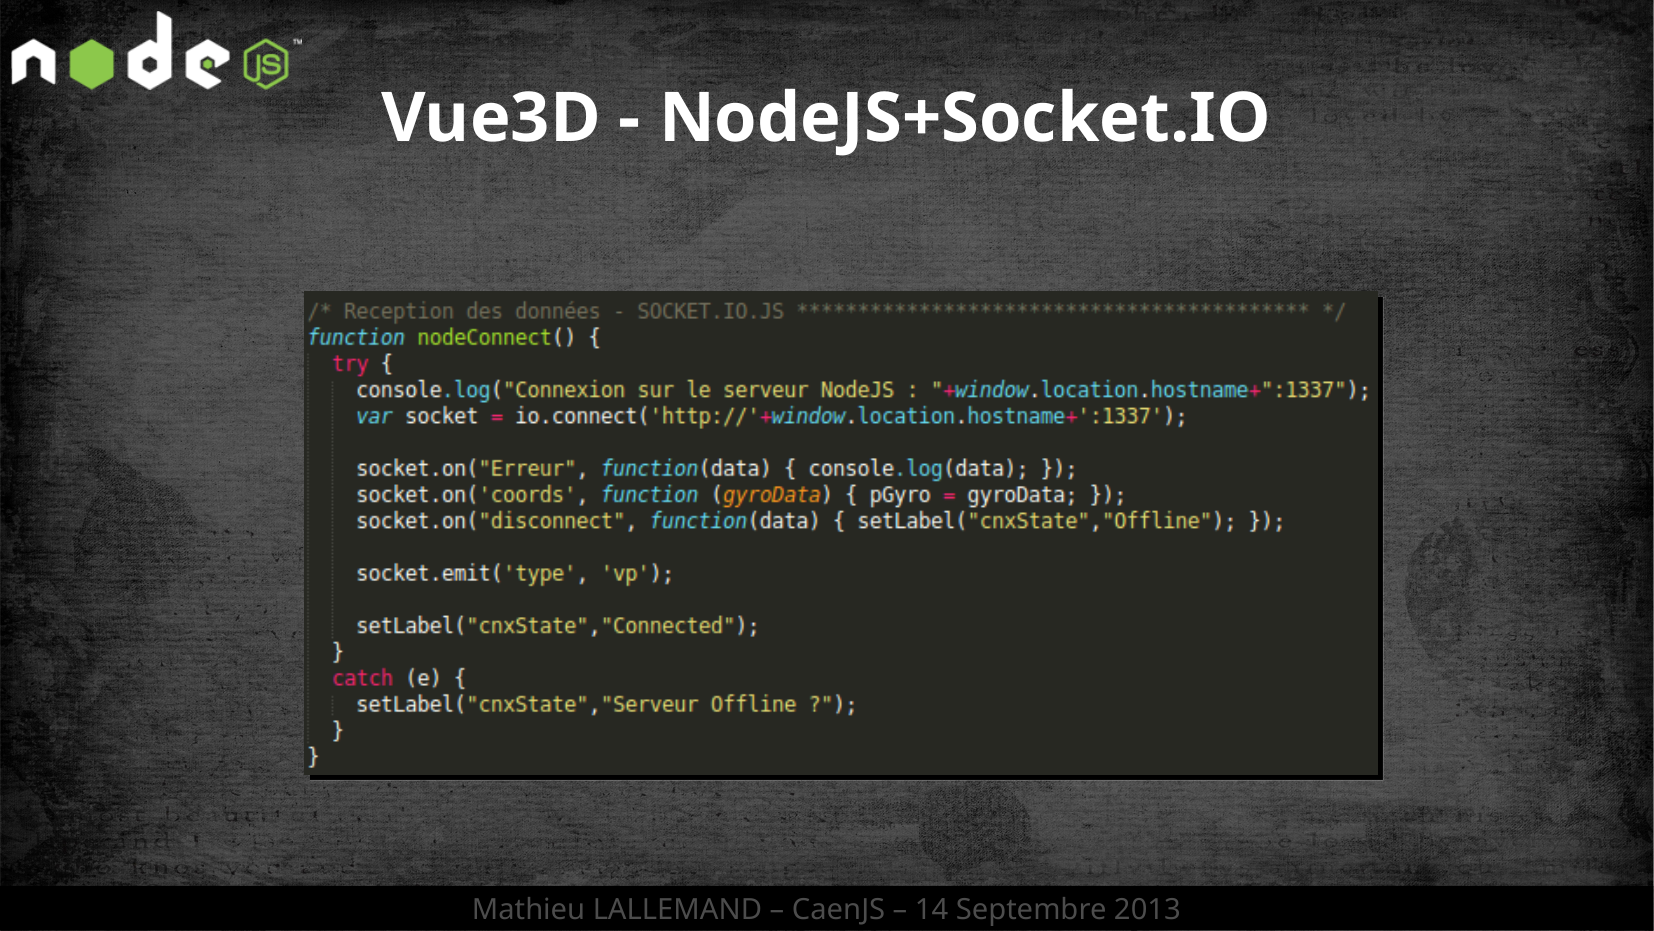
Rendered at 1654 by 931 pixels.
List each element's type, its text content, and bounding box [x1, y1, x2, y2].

picture [0, 0, 1654, 885]
title Vue3D - NodeJS+Socket.IO [82, 37, 1571, 193]
text_box Mathieu LALLEMAND – CaenJS – 14 Septembre 2013 [0, 885, 1654, 931]
